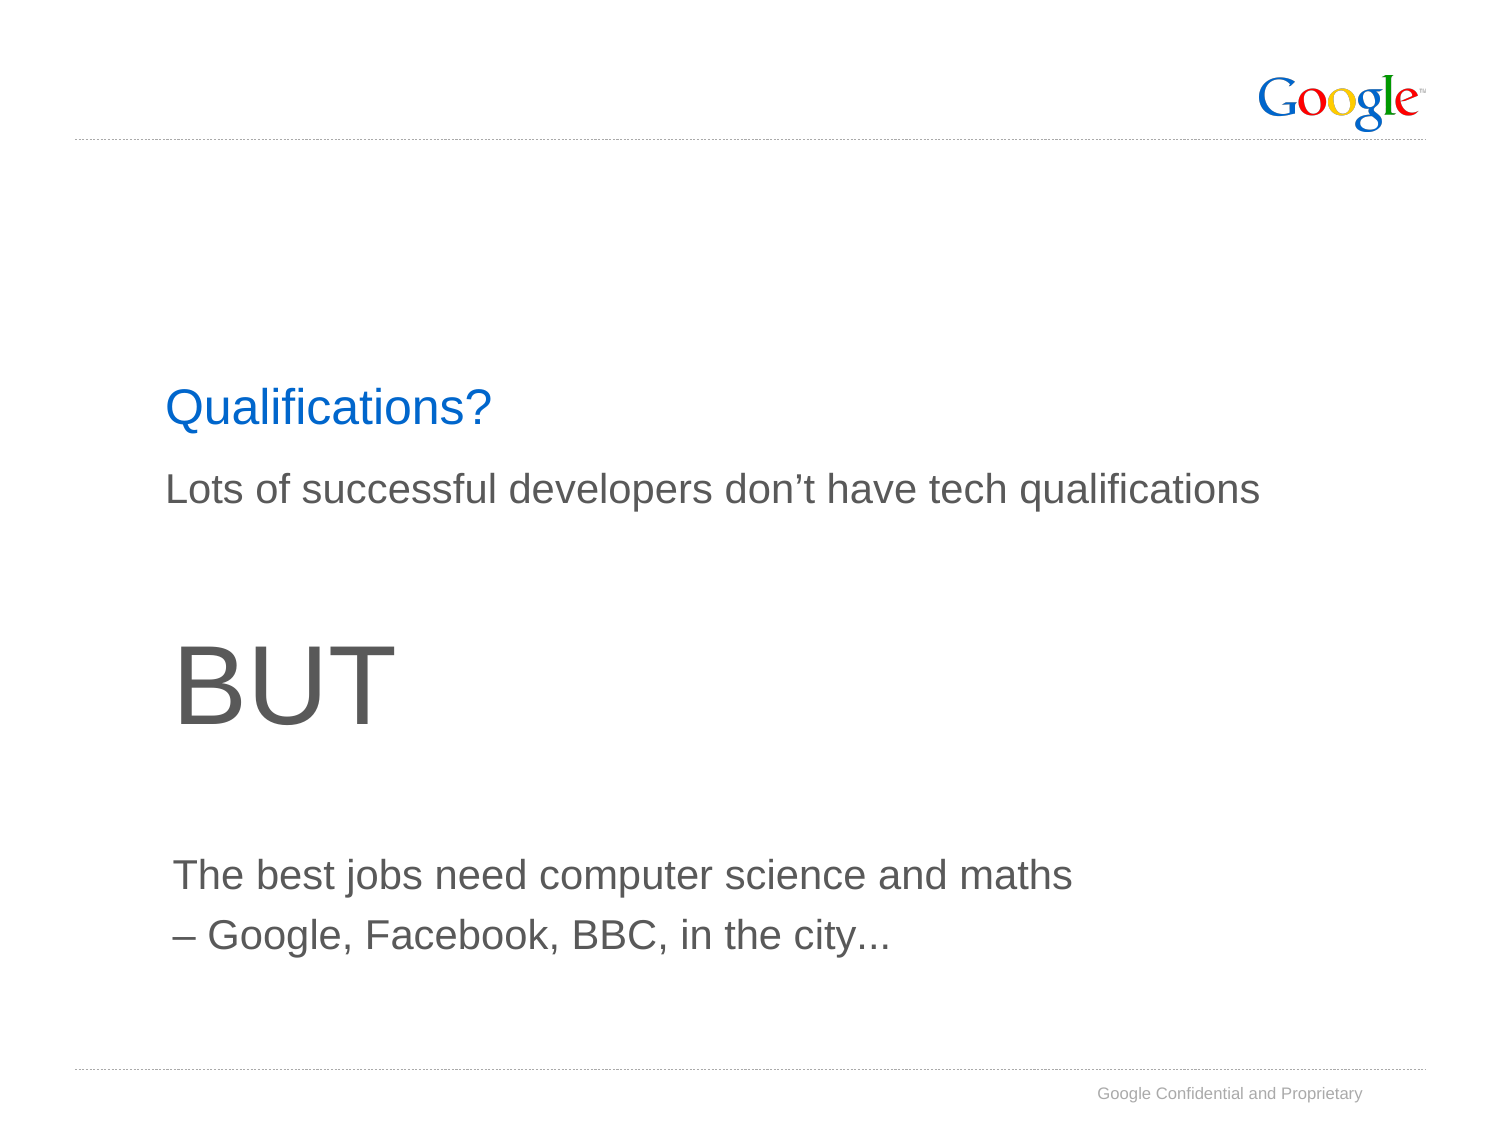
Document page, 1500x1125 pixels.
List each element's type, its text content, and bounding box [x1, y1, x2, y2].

picture [1259, 75, 1426, 132]
list Lots of successful developers don’t have tech qualifications BUT The best jobs need computer science and maths – Google, Facebook, BBC, in the city... [150, 454, 1351, 1035]
title Qualifications? [150, 253, 1351, 443]
